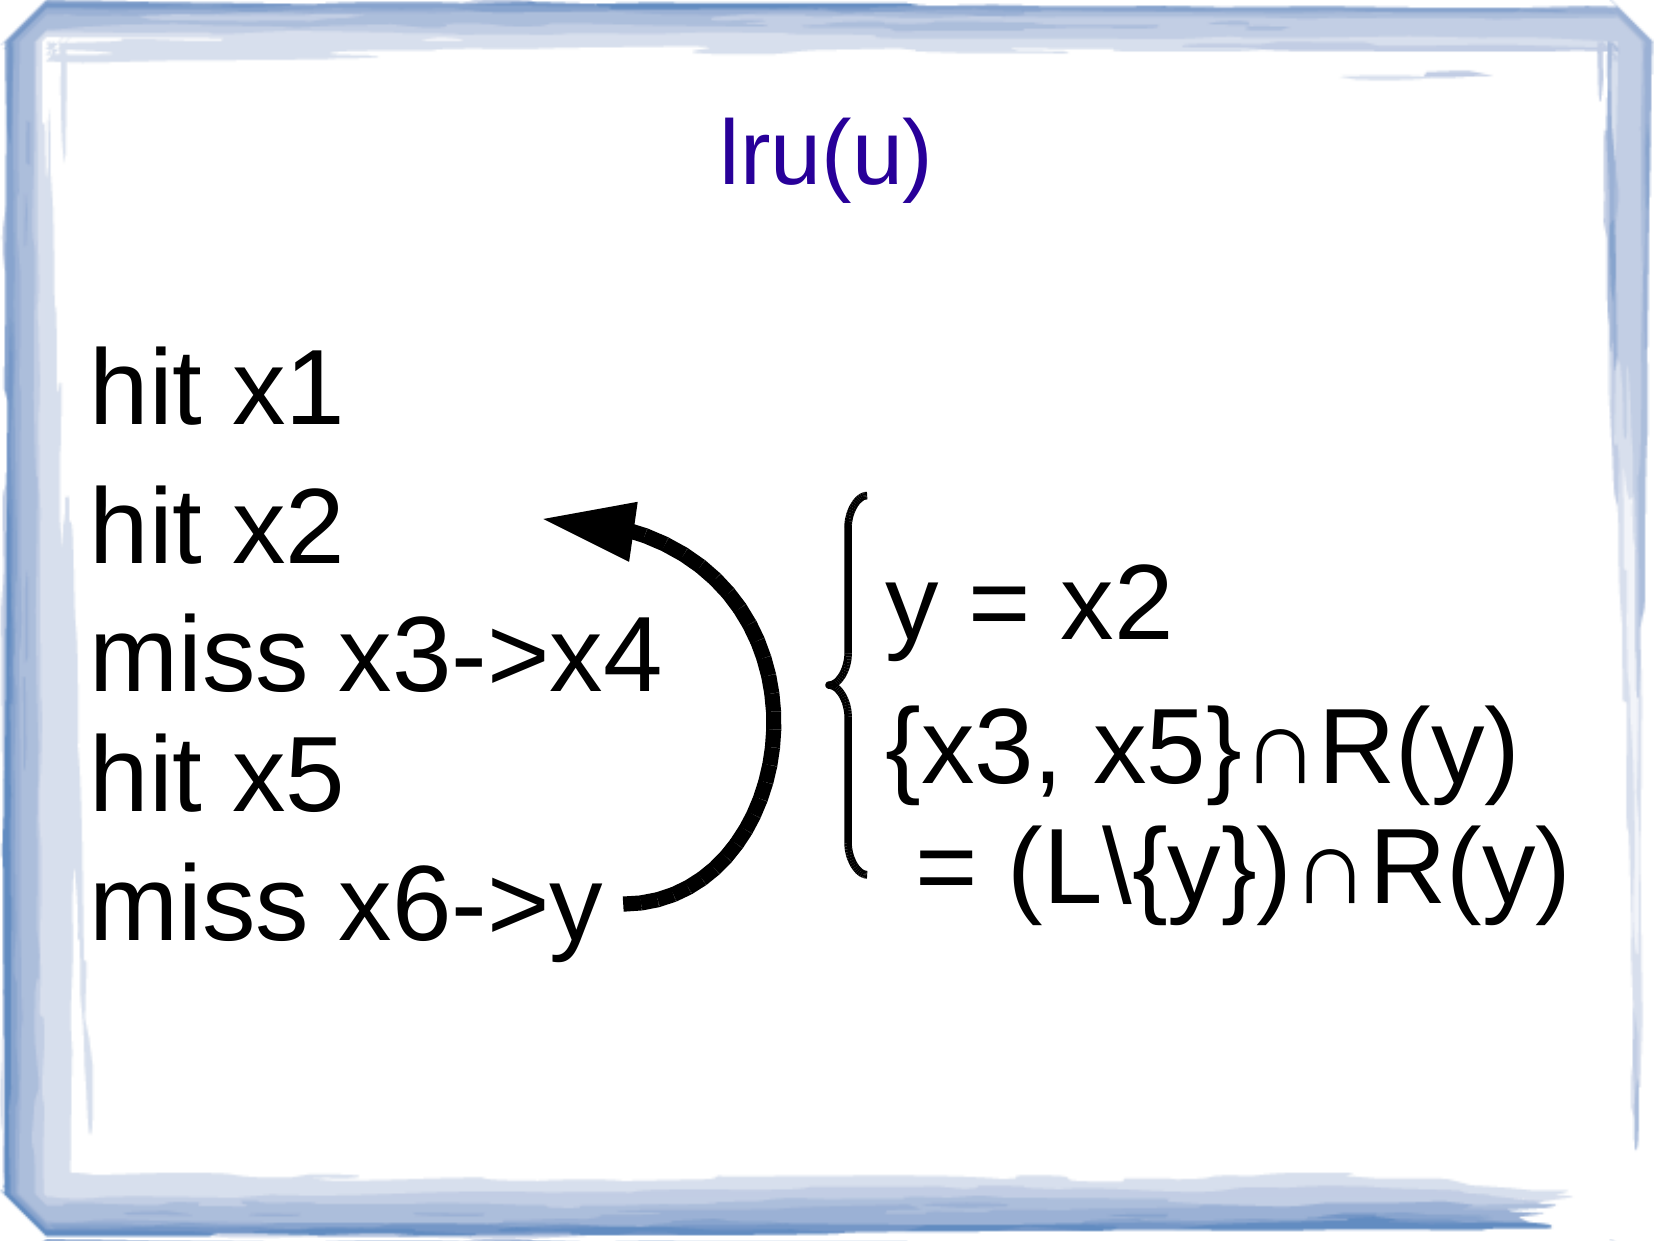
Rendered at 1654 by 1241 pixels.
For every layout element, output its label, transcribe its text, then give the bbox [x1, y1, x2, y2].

picture [0, 0, 1654, 1241]
chart [33, 305, 1601, 990]
title lru(u) [82, 49, 1571, 257]
